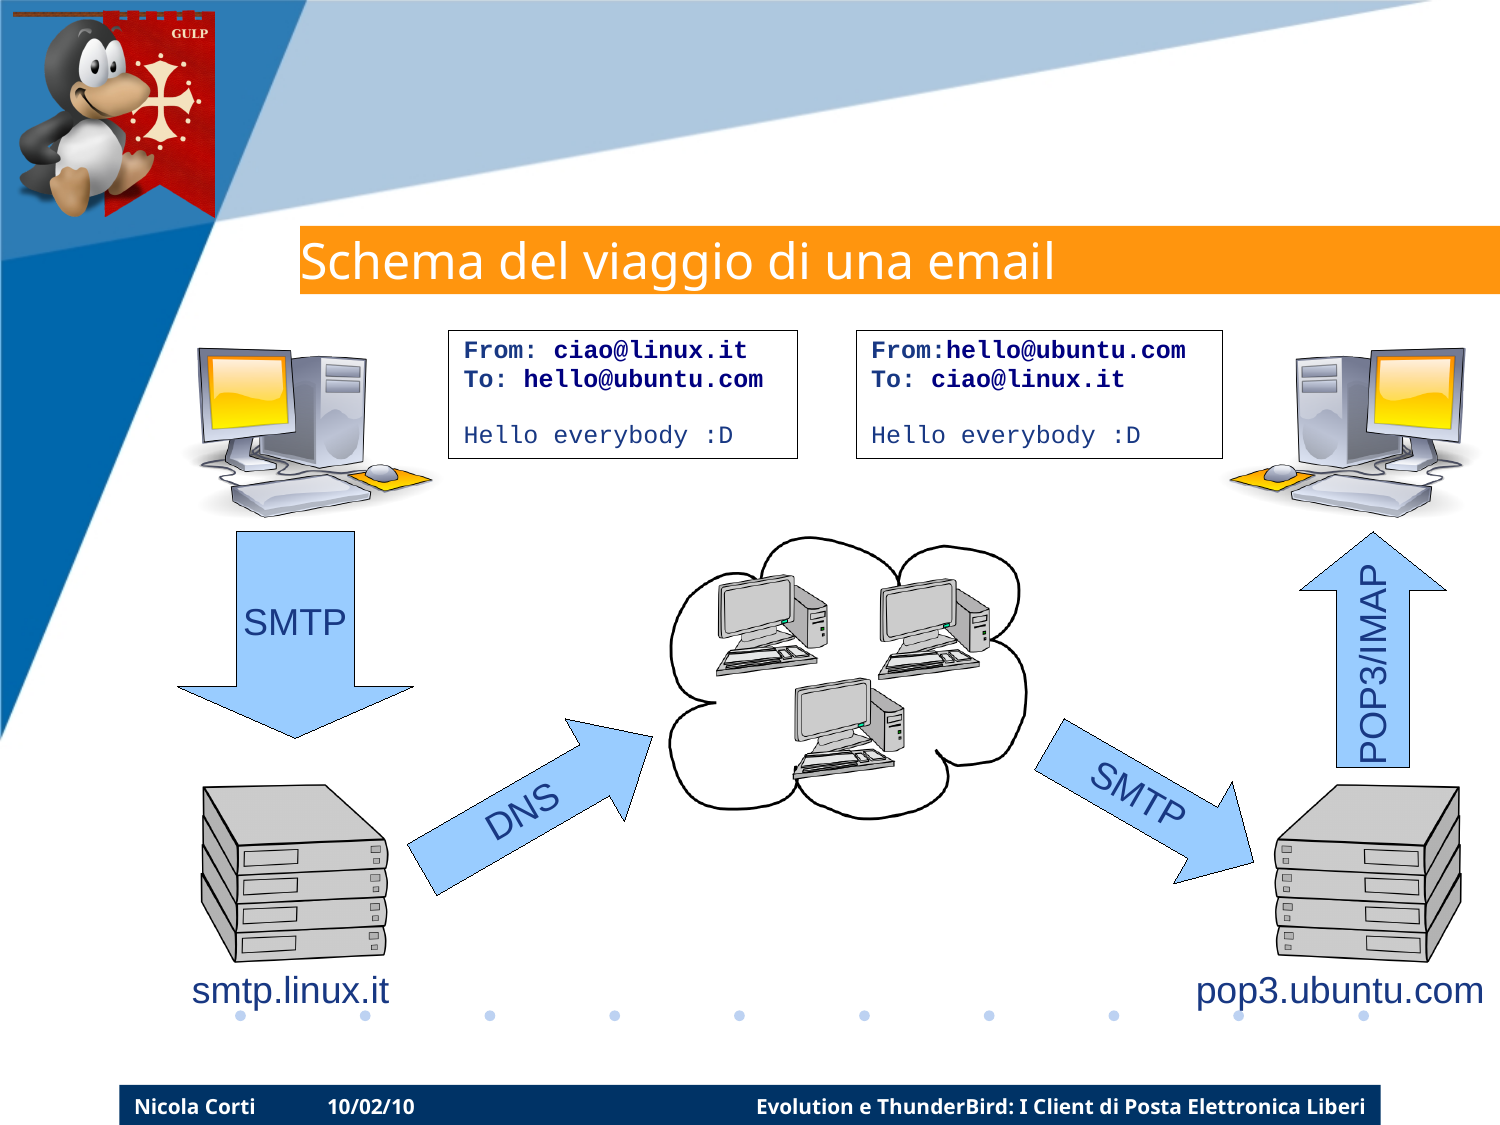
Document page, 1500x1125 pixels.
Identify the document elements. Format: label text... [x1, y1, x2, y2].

text_box pop3.ubuntu.com [1181, 962, 1500, 1020]
picture [657, 507, 1036, 886]
picture [1266, 770, 1471, 962]
text_box smtp.linux.it [177, 962, 443, 1020]
text_box SMTP [1034, 718, 1254, 884]
text_box POP3/IMAP [1299, 531, 1447, 768]
title Schema del viaggio di una email [300, 229, 1500, 291]
picture [1216, 295, 1485, 563]
picture [0, 0, 1500, 962]
text_box DNS [407, 718, 653, 896]
text_box From: ciao@linux.it To: hello@ubuntu.com Hello everybody :D [448, 330, 798, 459]
text_box From:hello@ubuntu.com To: ciao@linux.it Hello everybody :D [856, 330, 1223, 459]
text_box SMTP [177, 531, 414, 739]
